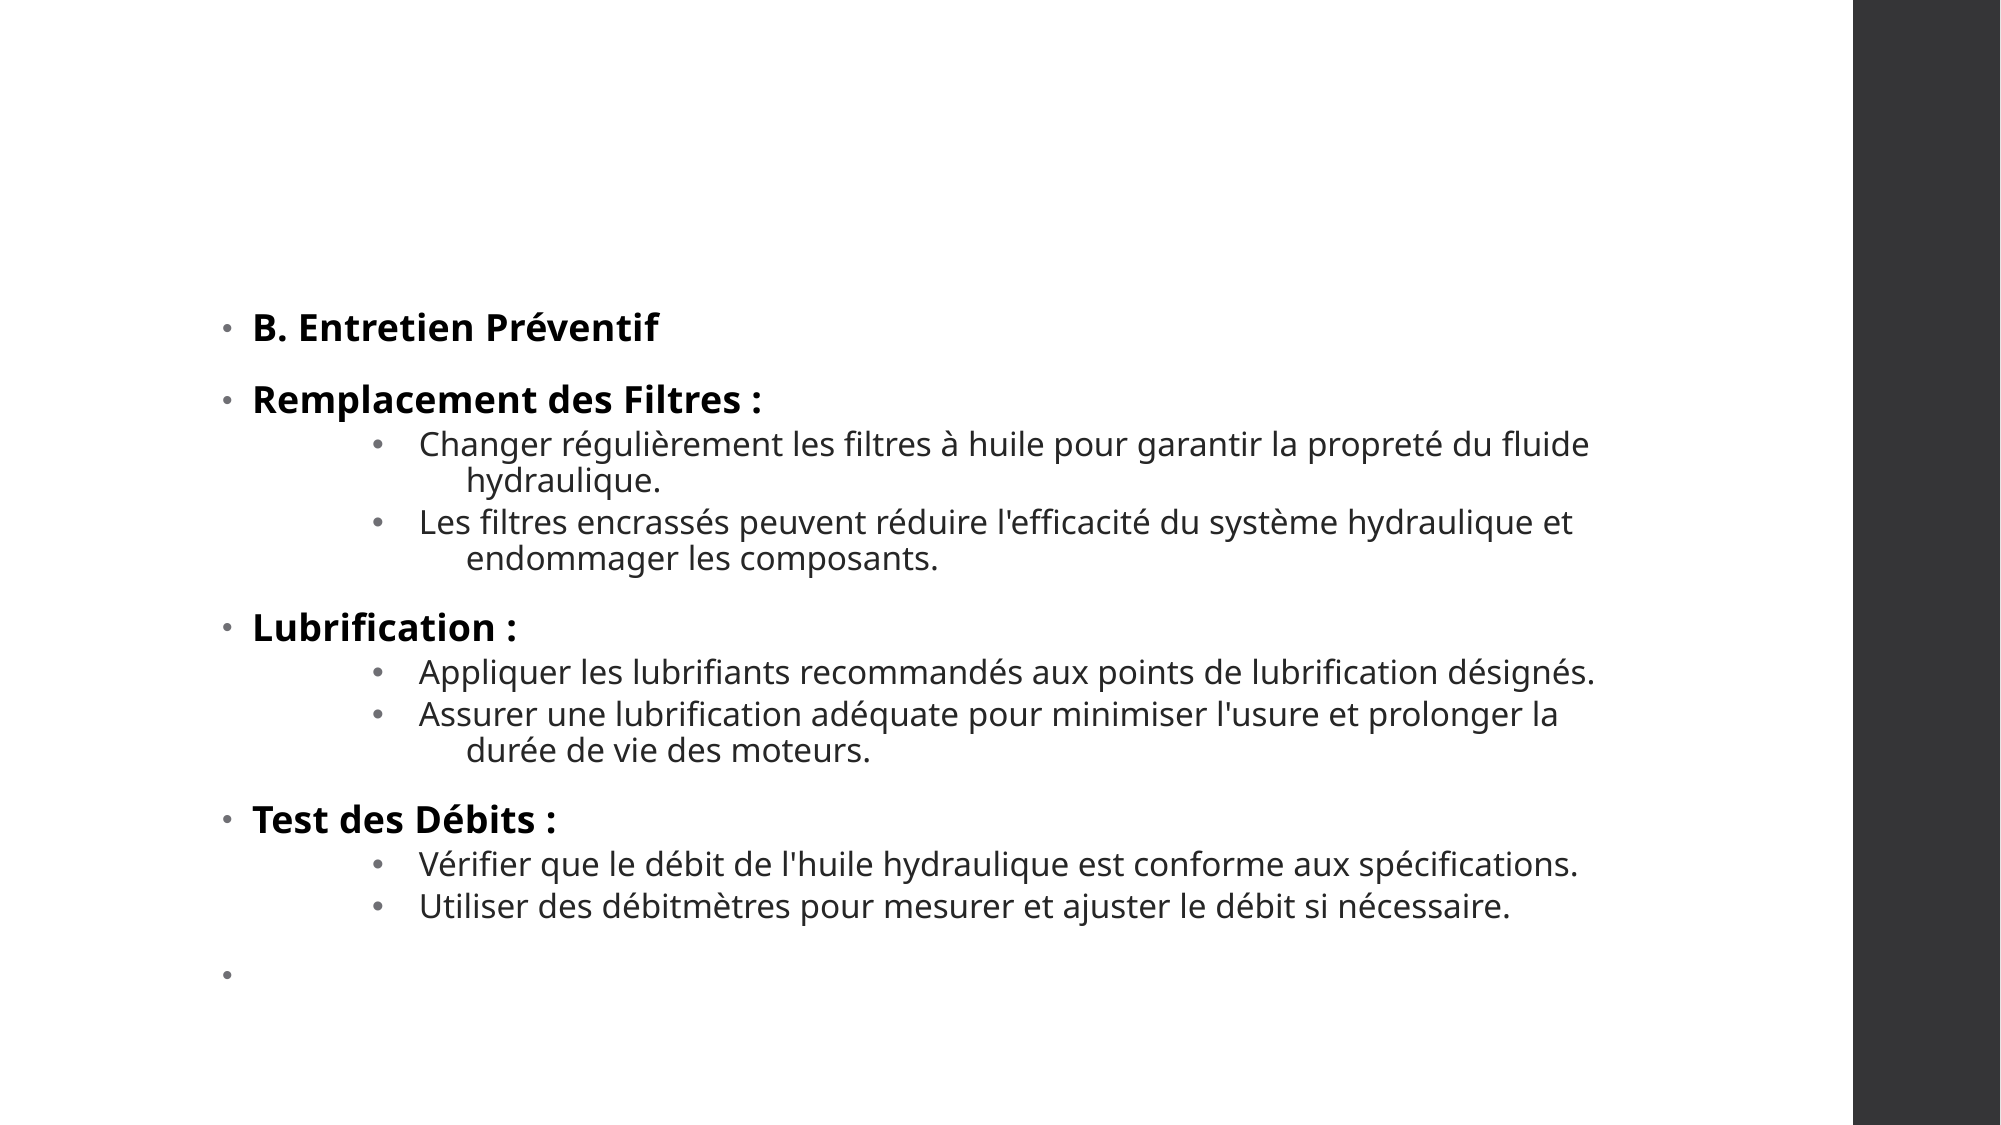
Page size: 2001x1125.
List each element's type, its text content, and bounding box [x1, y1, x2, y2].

list B. Entretien Préventif Remplacement des Filtres : Changer régulièrement les filtres à huile pour garantir la propreté du fluide hydraulique. Les filtres encrassés peuvent réduire l'efficacité du système hydraulique et endommager les composants. Lubrification : Appliquer les lubrifiants recommandés aux points de lubrification désignés. Assurer une lubrification adéquate pour minimiser l'usure et prolonger la durée de vie des moteurs. Test des Débits : Vérifier que le débit de l'huile hydraulique est conforme aux spécifications. Utiliser des débitmètres pour mesurer et ajuster le débit si nécessaire. [206, 299, 1617, 1014]
